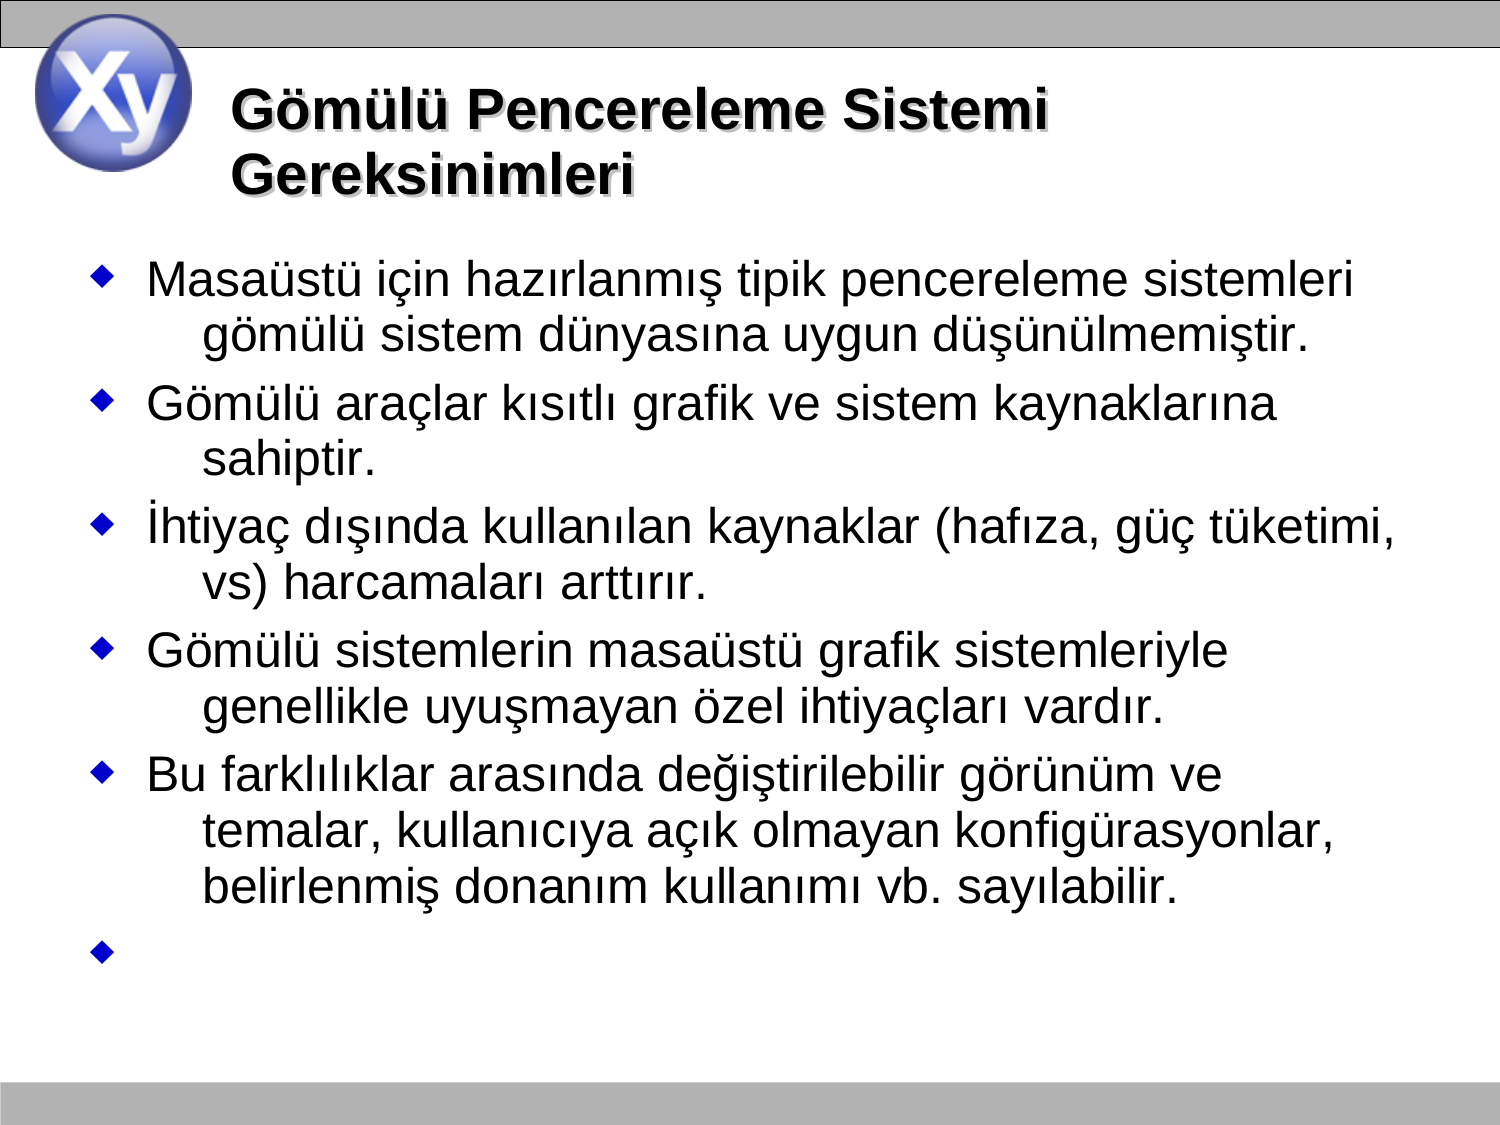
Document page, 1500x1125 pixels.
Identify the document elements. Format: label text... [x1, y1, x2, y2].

title Gömülü Pencereleme Sistemi Gereksinimleri [215, 69, 1427, 215]
list Masaüstü için hazırlanmış tipik pencereleme sistemleri gömülü sistem dünyasına uygun düşünülmemiştir. Gömülü araçlar kısıtlı grafik ve sistem kaynaklarına sahiptir. İhtiyaç dışında kullanılan kaynaklar (hafıza, güç tüketimi, vs) harcamaları arttırır. Gömülü sistemlerin masaüstü grafik sistemleriyle genellikle uyuşmayan özel ihtiyaçları vardır. Bu farklılıklar arasında değiştirilebilir görünüm ve temalar, kullanıcıya açık olmayan konfigürasyonlar, belirlenmiş donanım kullanımı vb. sayılabilir. [75, 243, 1426, 1038]
picture [35, 14, 192, 172]
